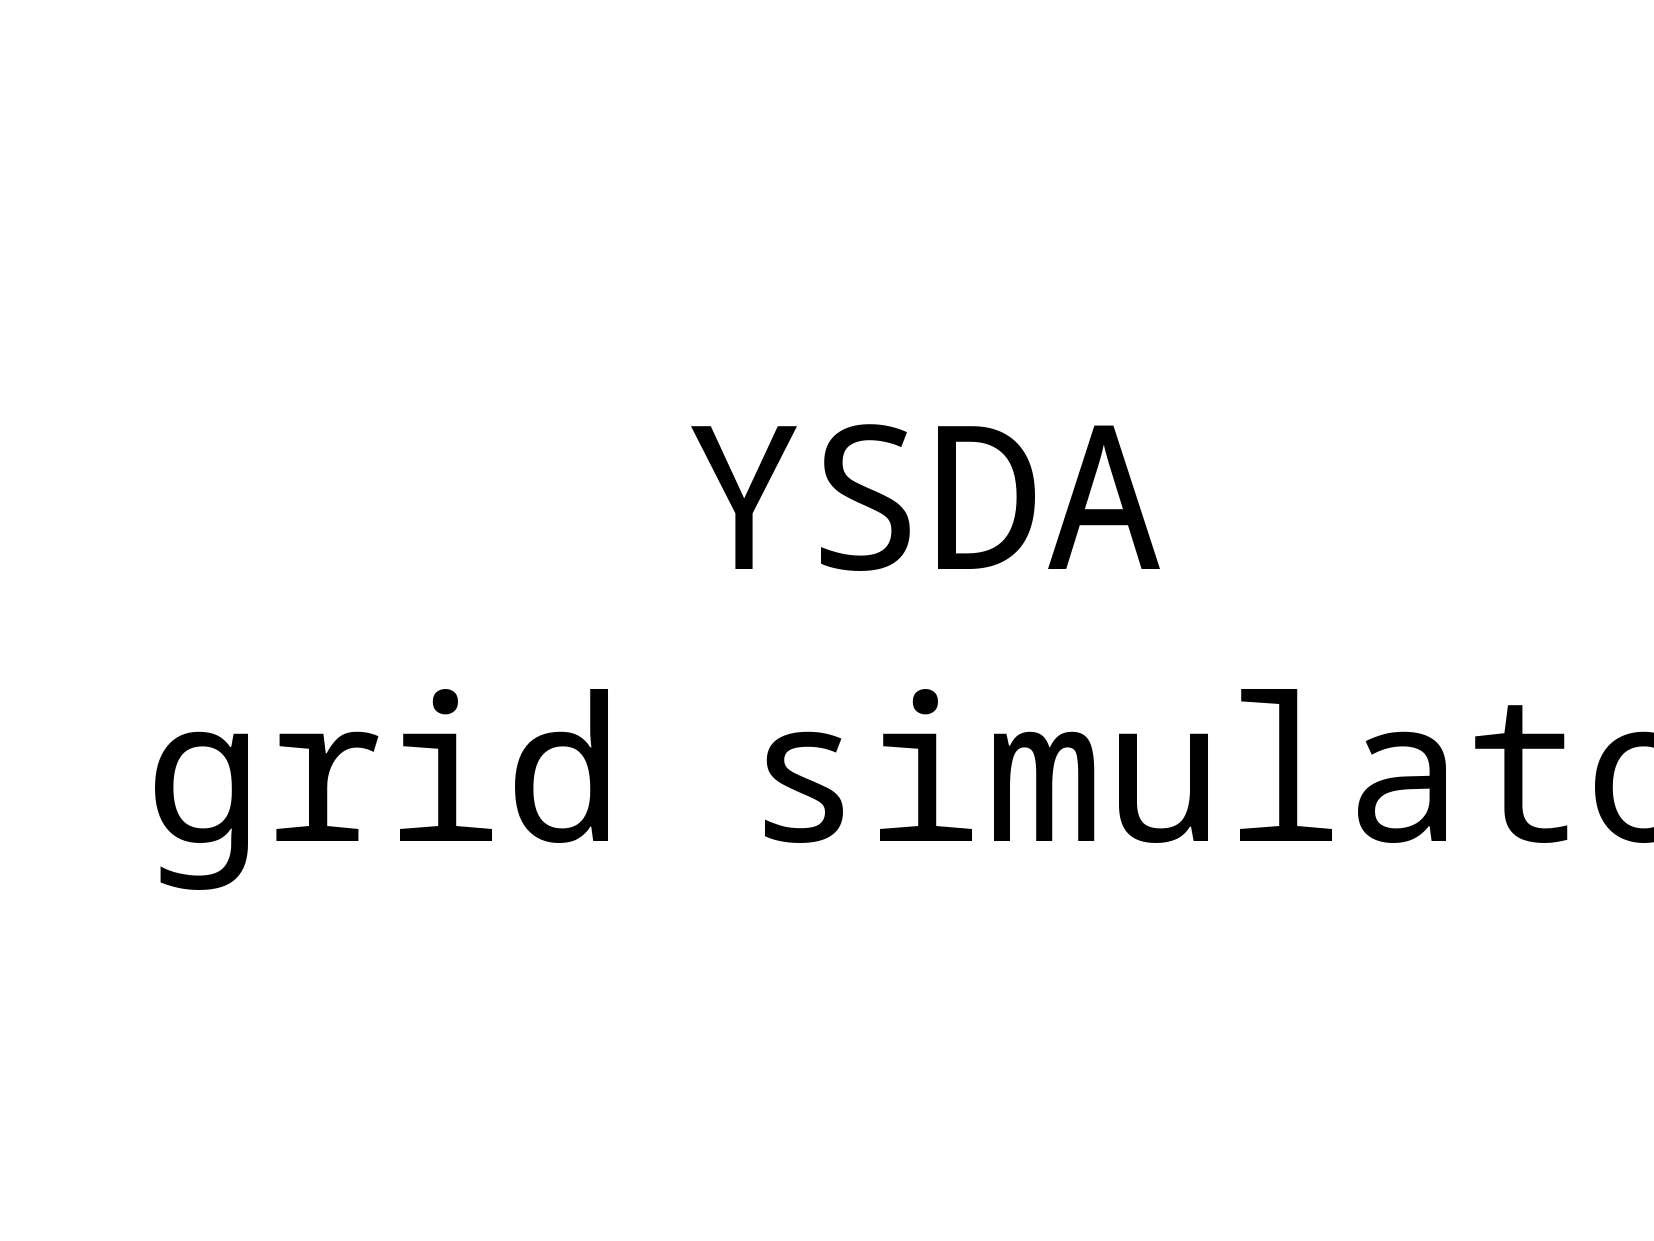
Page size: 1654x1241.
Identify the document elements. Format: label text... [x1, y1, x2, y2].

text_box YSDA grid simulator [129, 348, 1560, 768]
